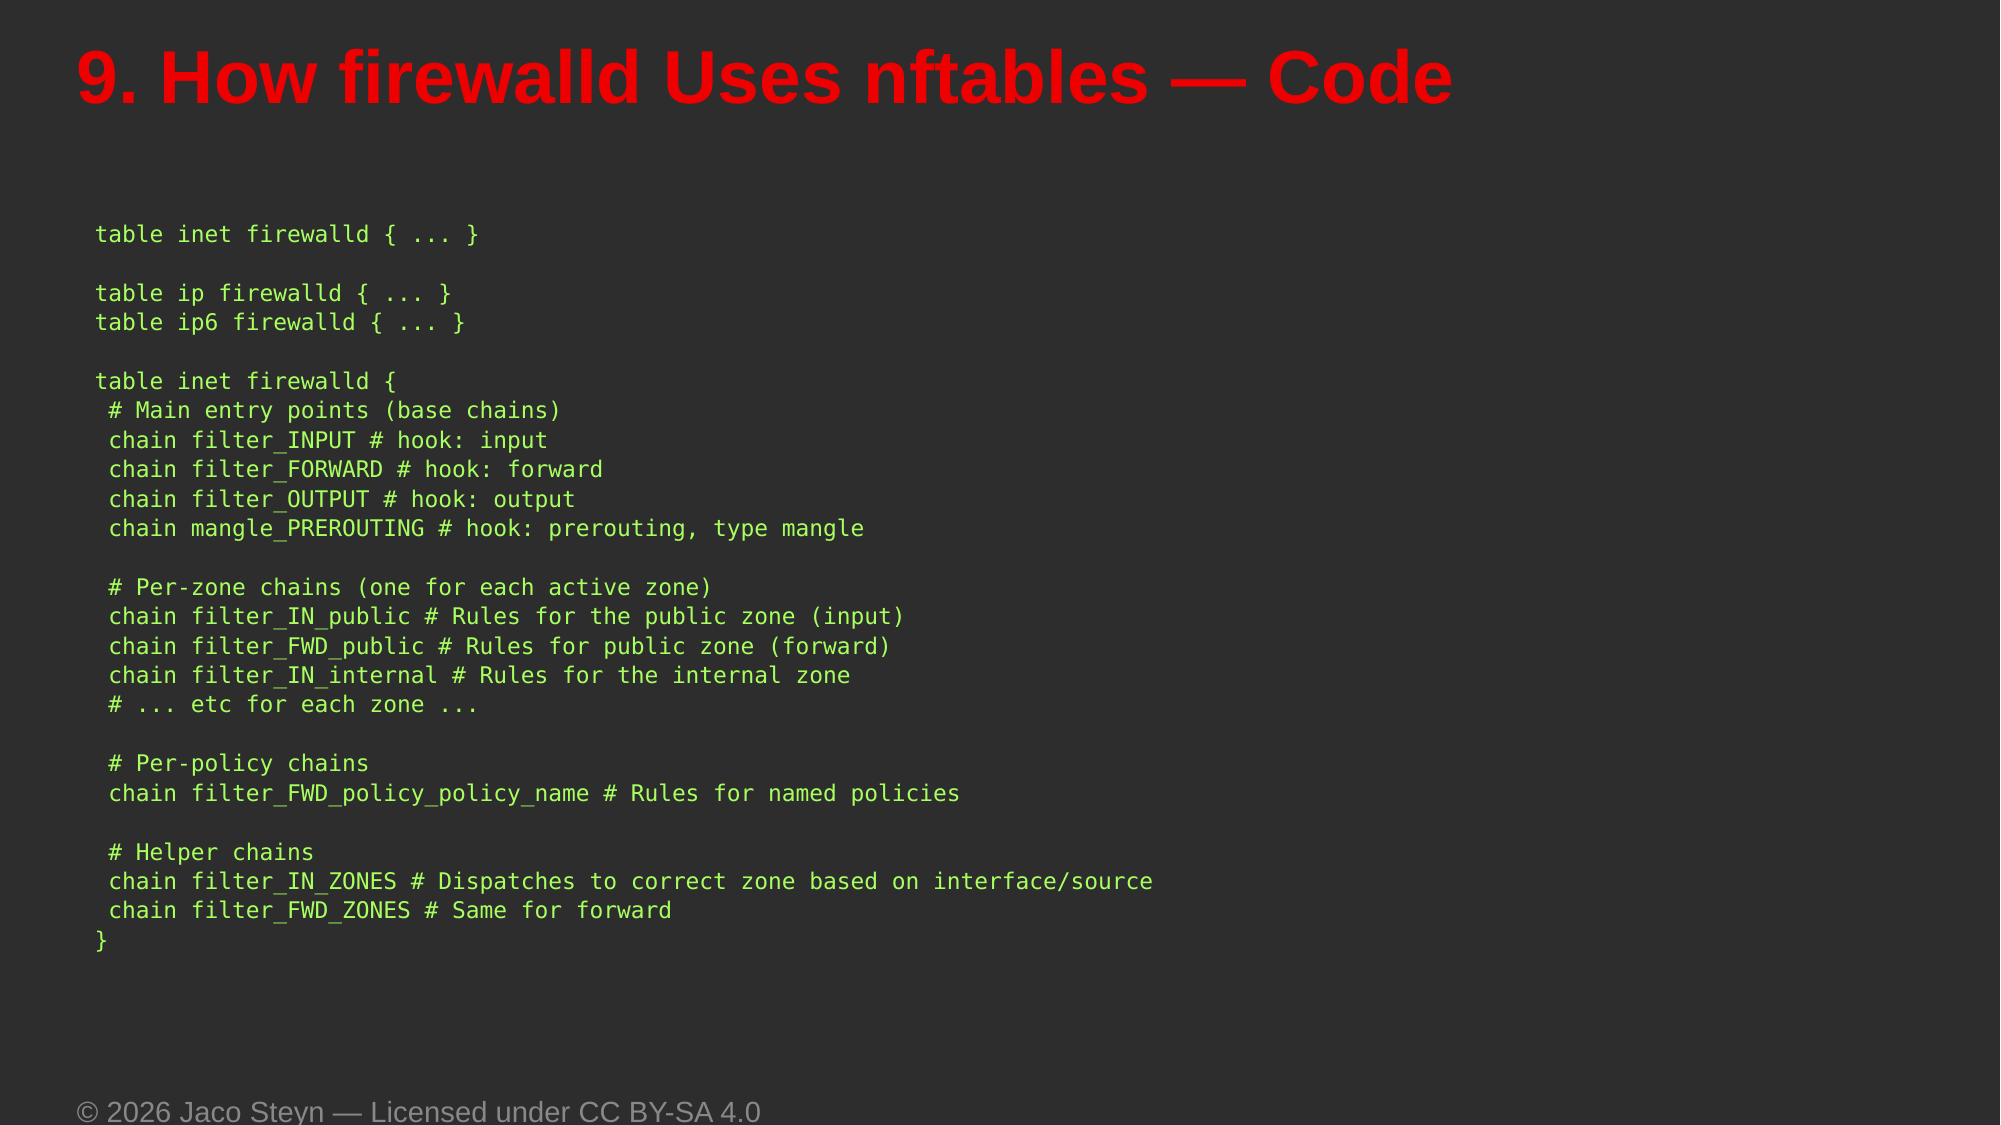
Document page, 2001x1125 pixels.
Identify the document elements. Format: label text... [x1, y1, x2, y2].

text_box © 2026 Jaco Steyn — Licensed under CC BY-SA 4.0 [59, 1083, 1942, 1120]
text_box table inet firewalld { ... } table ip firewalld { ... } table ip6 firewalld { ... } table inet firewalld { # Main entry points (base chains) chain filter_INPUT # hook: input chain filter_FORWARD # hook: forward chain filter_OUTPUT # hook: output chain mangle_PREROUTING # hook: prerouting, type mangle # Per-zone chains (one for each active zone) chain filter_IN_public # Rules for the public zone (input) chain filter_FWD_public # Rules for public zone (forward) chain filter_IN_internal # Rules for the internal zone # ... etc for each zone ... # Per-policy chains chain filter_FWD_policy_policy_name # Rules for named policies # Helper chains chain filter_IN_ZONES # Dispatches to correct zone based on interface/source chain filter_FWD_ZONES # Same for forward } [59, 194, 1942, 1052]
text_box 9. How firewalld Uses nftables — Code [59, 23, 1942, 178]
